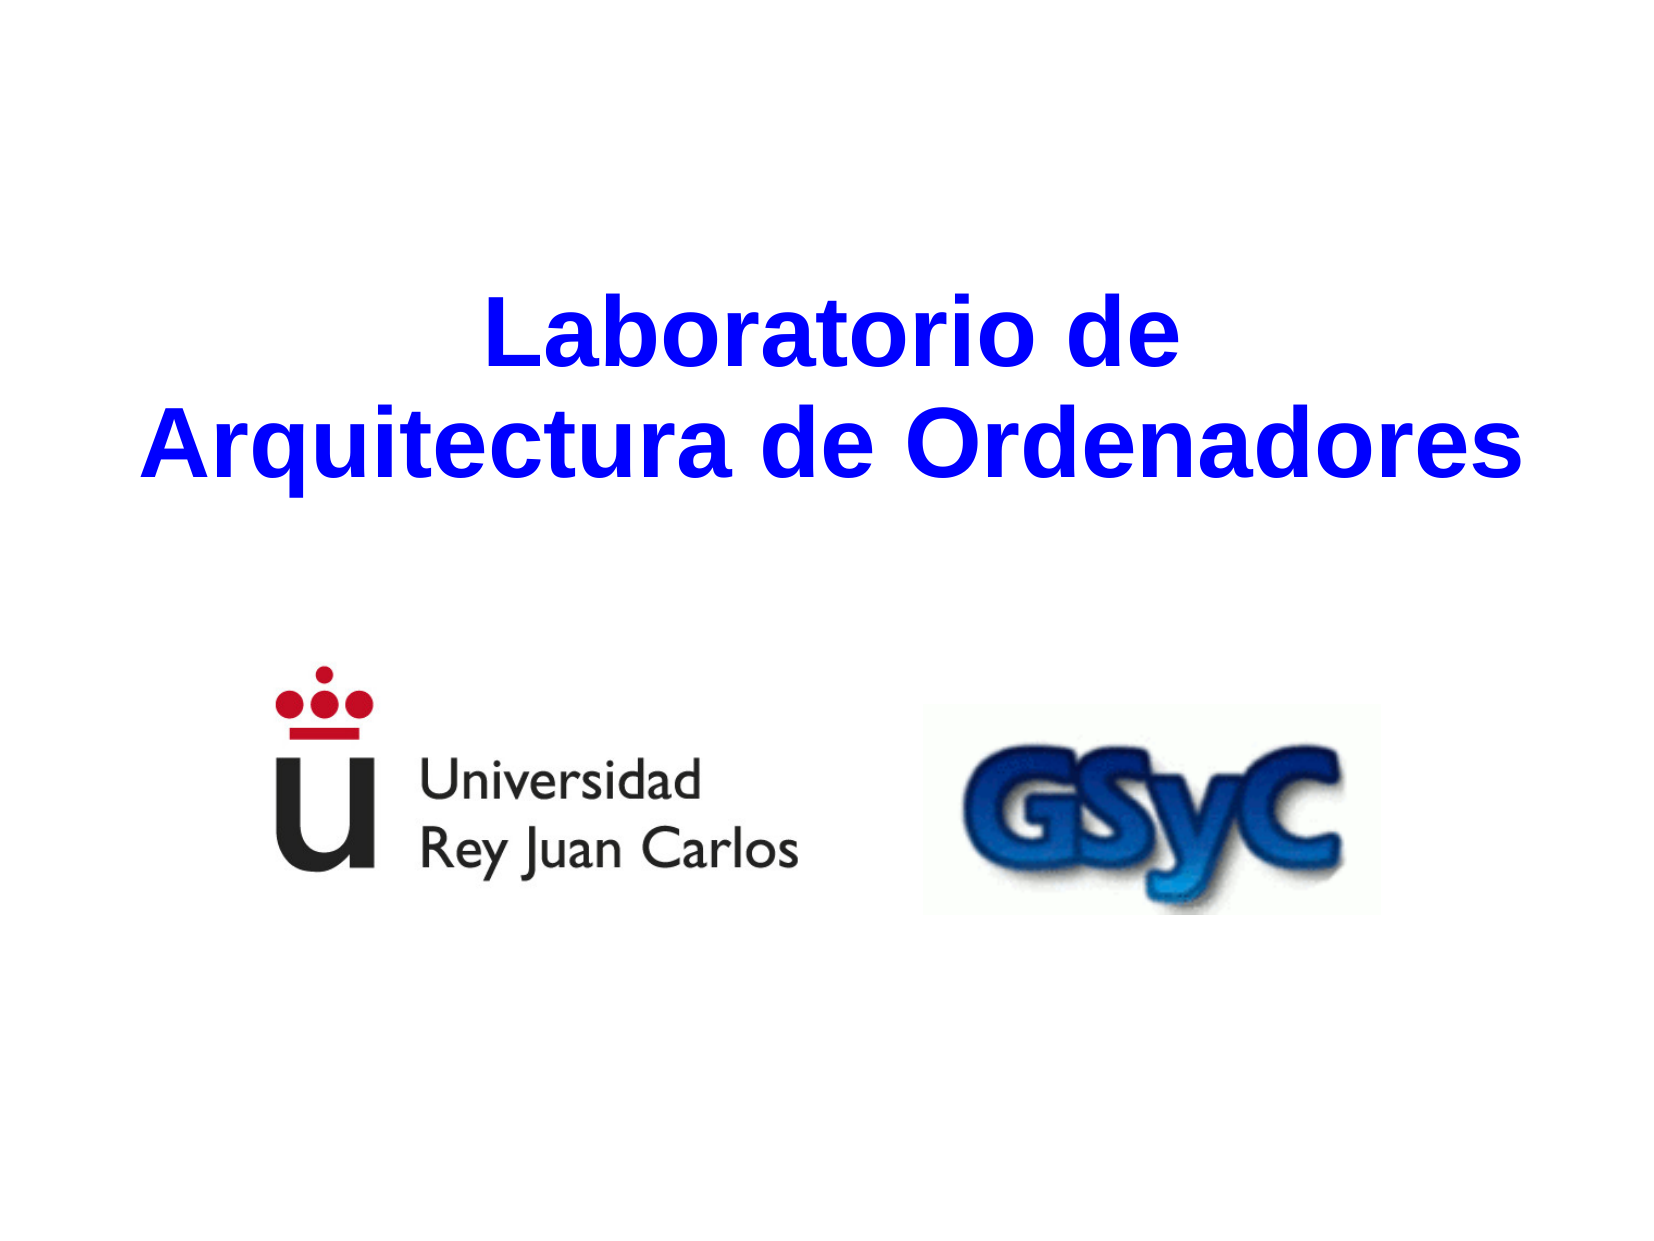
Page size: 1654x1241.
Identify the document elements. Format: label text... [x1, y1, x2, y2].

picture [923, 704, 1381, 916]
picture [241, 644, 826, 901]
title Laboratorio de Arquitectura de Ordenadores [90, 219, 1576, 556]
